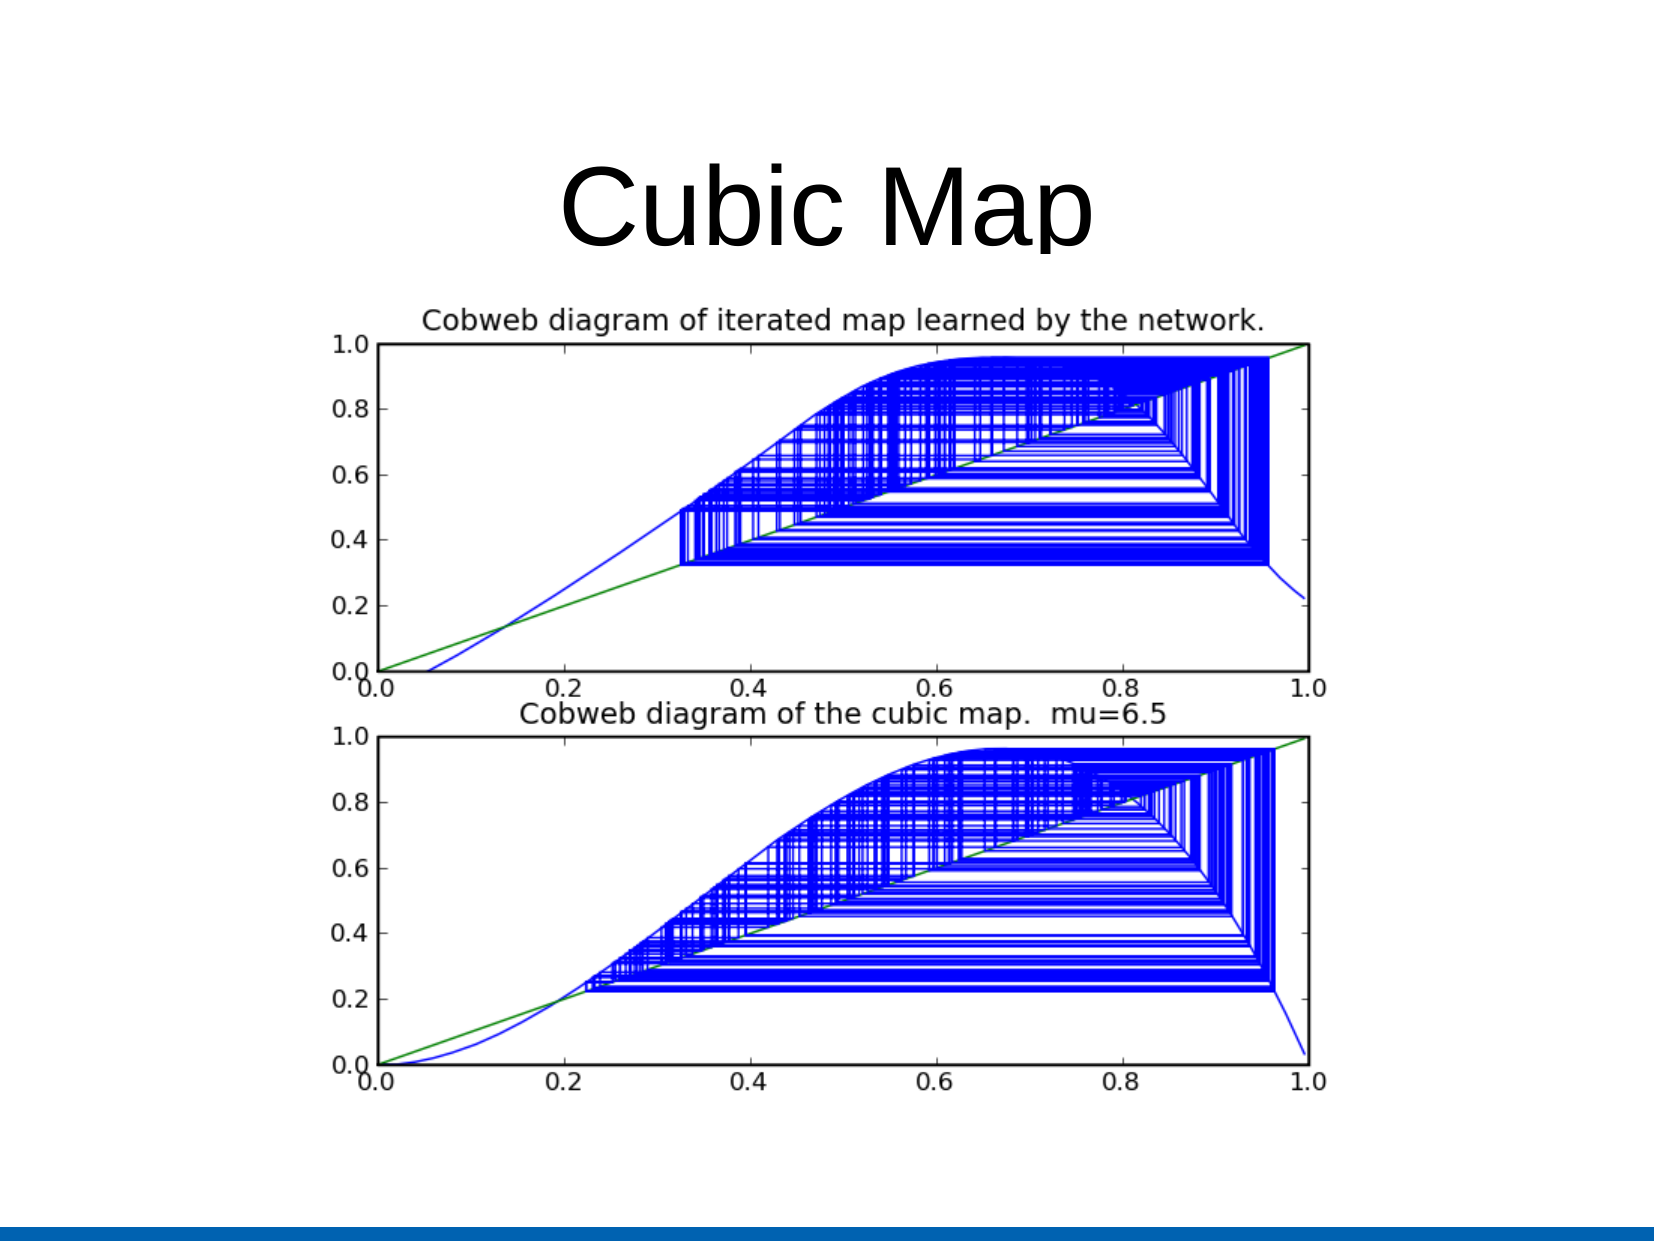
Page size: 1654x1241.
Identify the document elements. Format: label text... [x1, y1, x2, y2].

picture [228, 254, 1429, 1155]
title Cubic Map [121, 102, 1533, 311]
